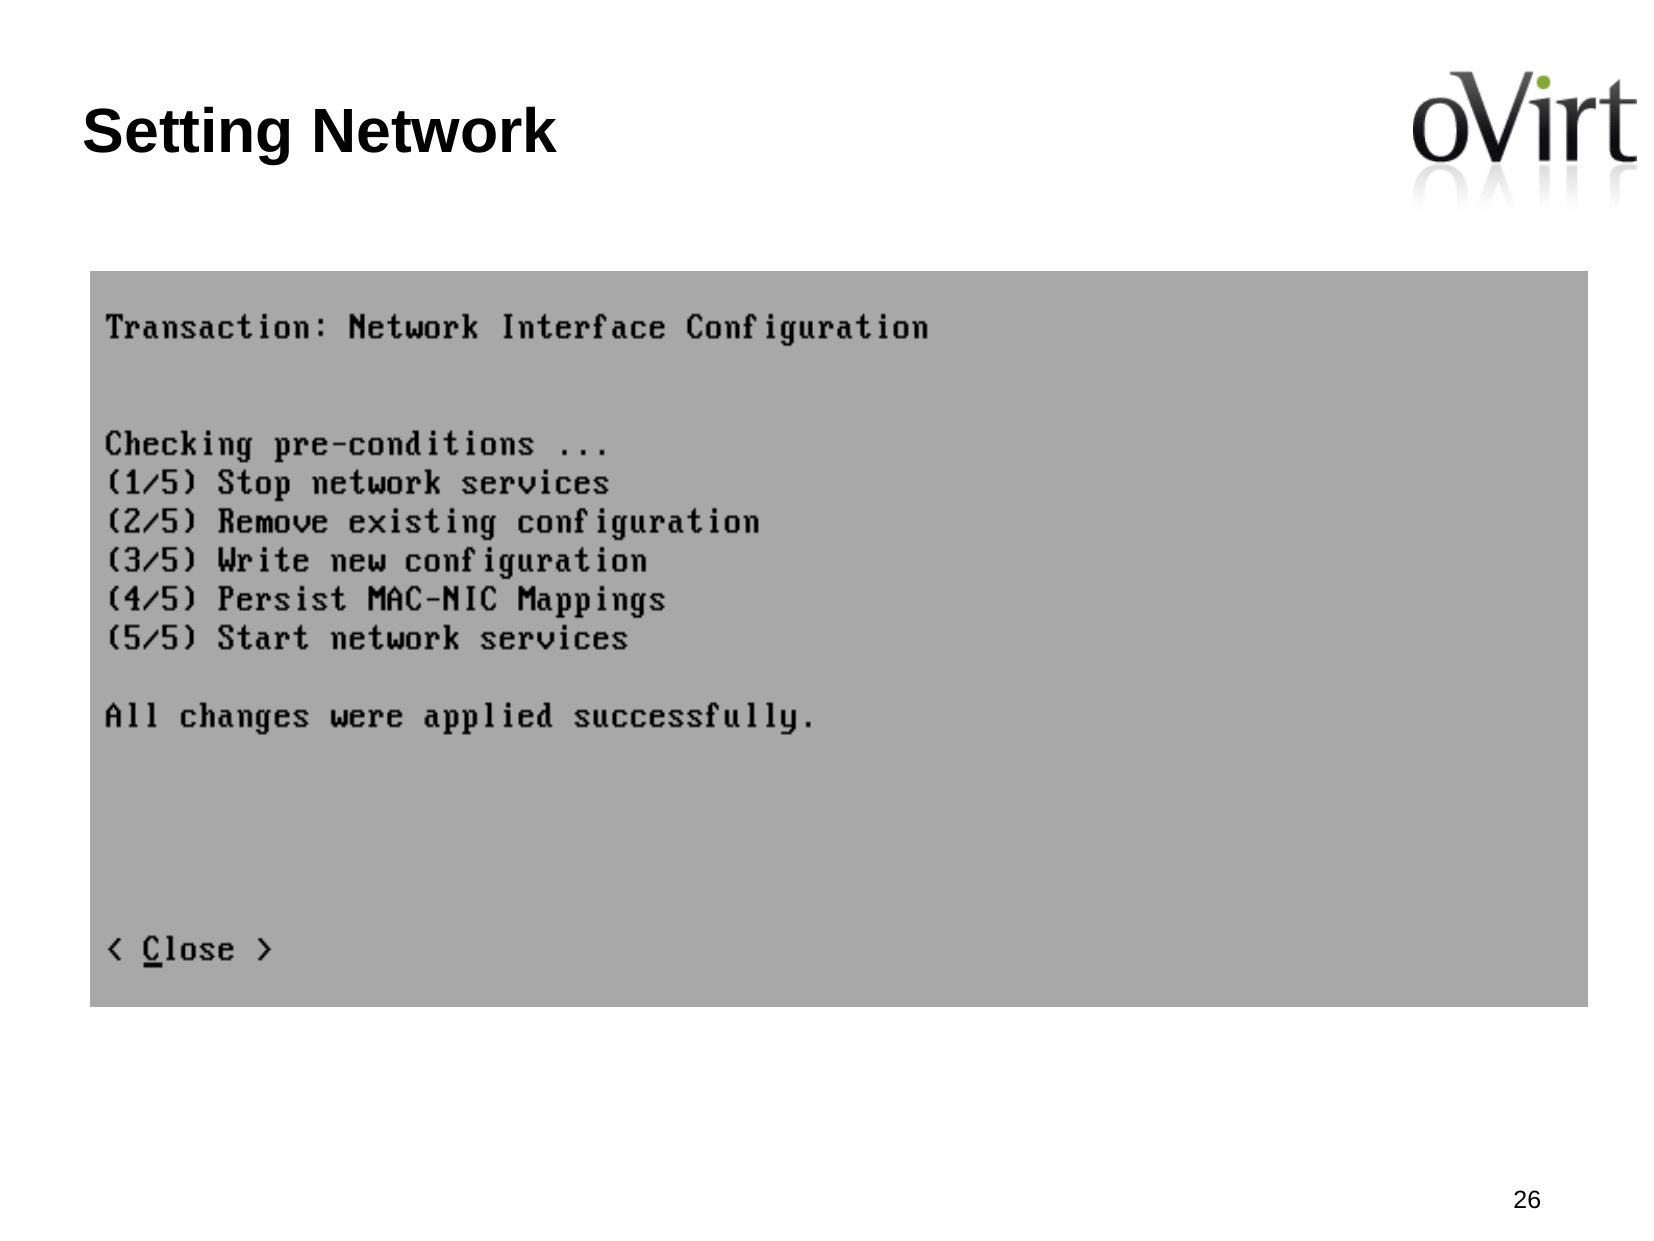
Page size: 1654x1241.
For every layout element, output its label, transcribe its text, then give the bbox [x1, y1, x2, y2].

title Setting Network [82, 37, 1303, 226]
picture [90, 271, 1588, 1007]
picture [1413, 63, 1637, 212]
